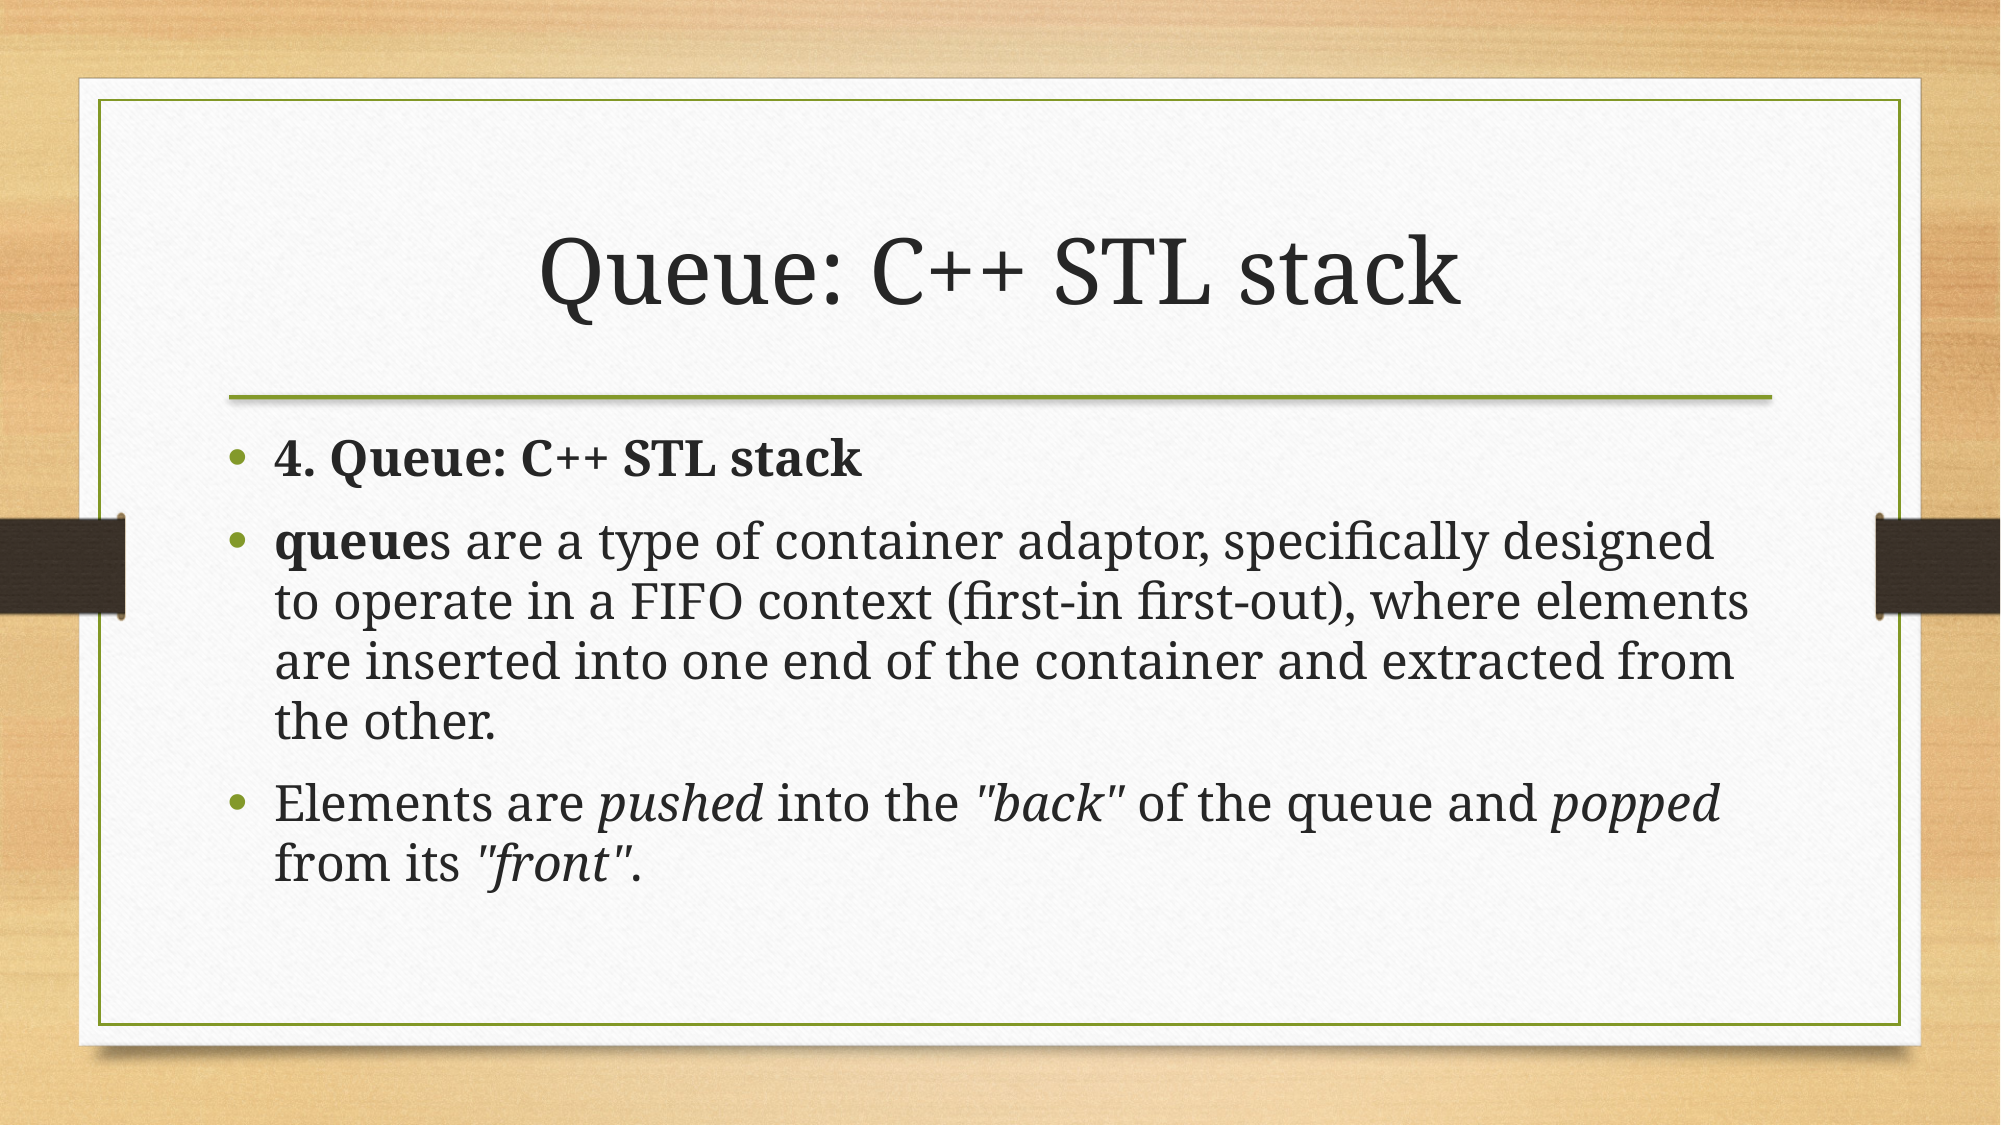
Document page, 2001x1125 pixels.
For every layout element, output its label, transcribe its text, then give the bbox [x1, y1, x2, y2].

text_box 4. Queue: C++ STL stack queues are a type of container adaptor, specifically designed to operate in a FIFO context (first-in first-out), where elements are inserted into one end of the container and extracted from the other. Elements are pushed into the "back" of the queue and popped from its "front". [212, 419, 1788, 964]
picture [0, 0, 2001, 1125]
text_box Queue: C++ STL stack [212, 161, 1788, 375]
